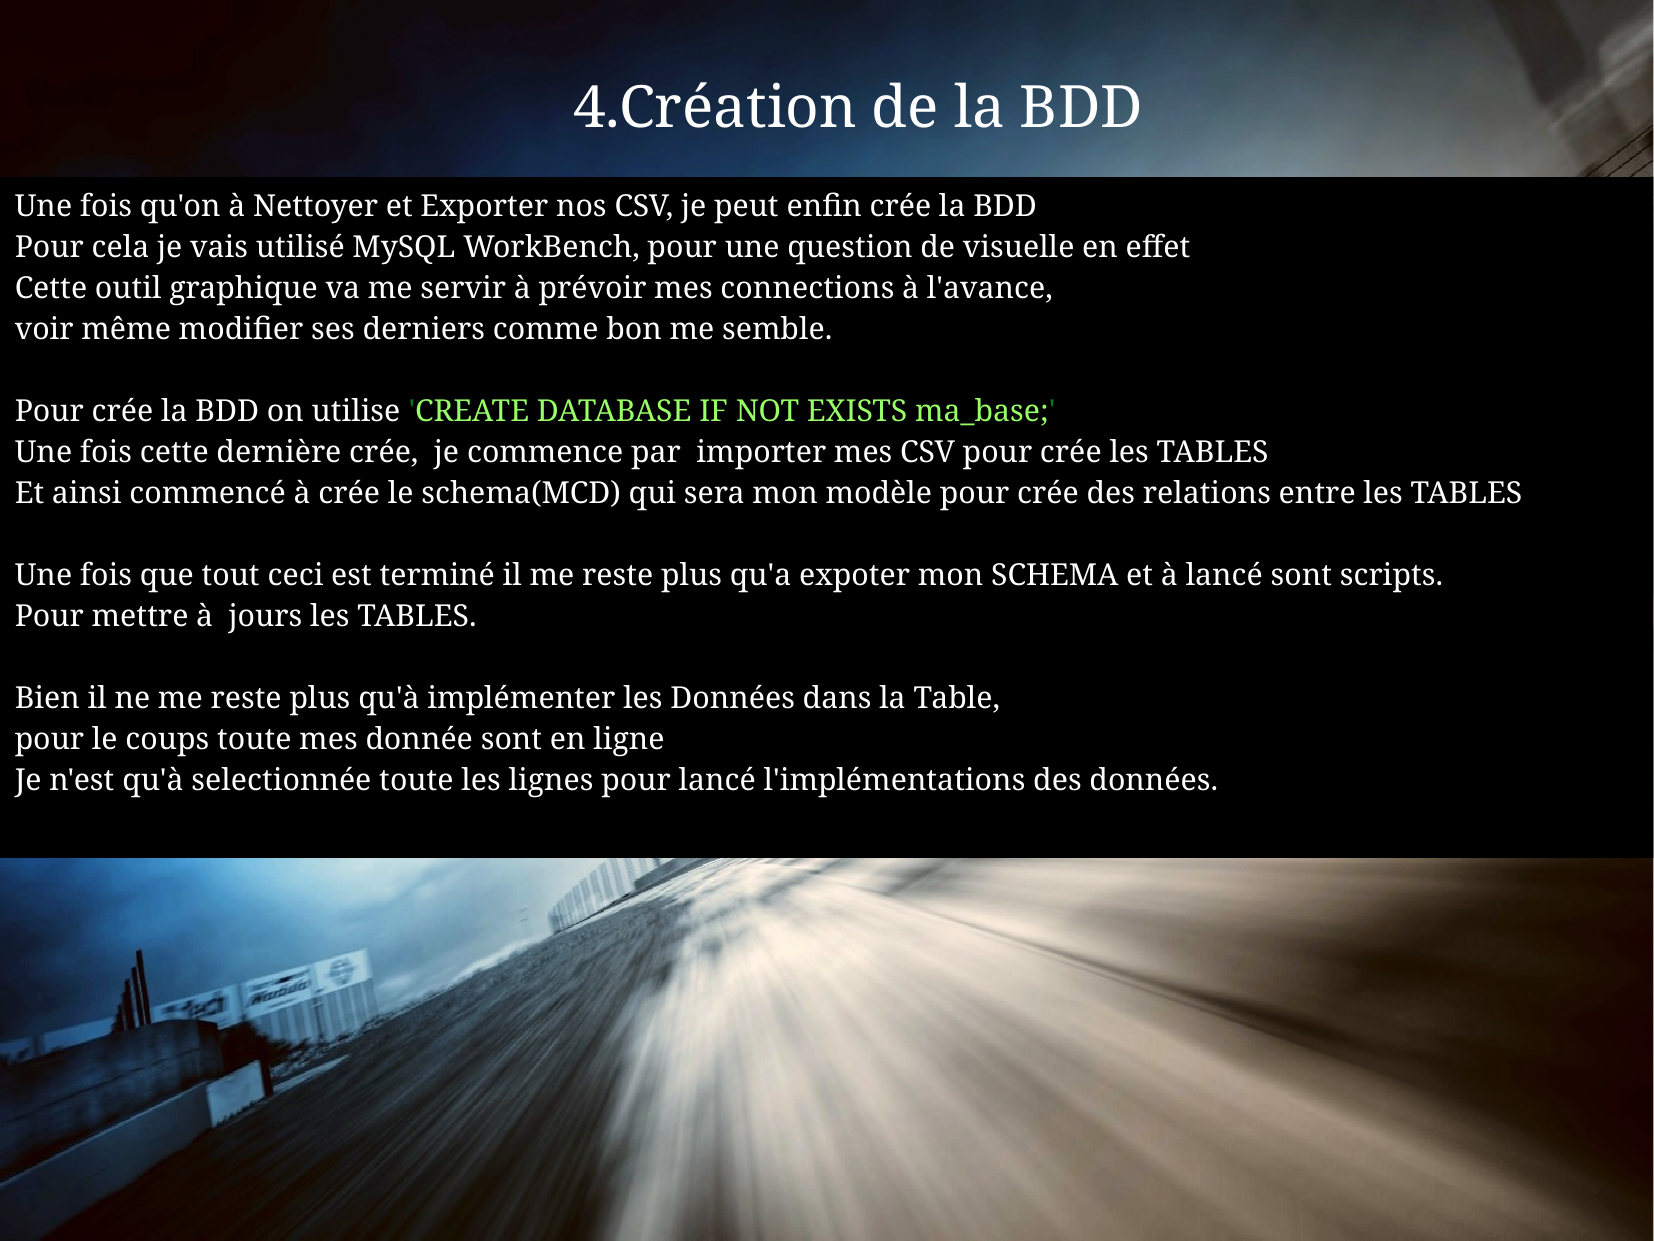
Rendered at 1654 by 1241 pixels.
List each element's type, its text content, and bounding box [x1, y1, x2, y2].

picture [0, 0, 1654, 177]
text_box Une fois qu'on à Nettoyer et Exporter nos CSV, je peut enfin crée la BDD Pour cela je vais utilisé MySQL WorkBench, pour une question de visuelle en effet Cette outil graphique va me servir à prévoir mes connections à l'avance, voir même modifier ses derniers comme bon me semble. Pour crée la BDD on utilise 'CREATE DATABASE IF NOT EXISTS ma_base;' Une fois cette dernière crée, je commence par importer mes CSV pour crée les TABLES Et ainsi commencé à crée le schema(MCD) qui sera mon modèle pour crée des relations entre les TABLES Une fois que tout ceci est terminé il me reste plus qu'a expoter mon SCHEMA et à lancé sont scripts. Pour mettre à jours les TABLES. Bien il ne me reste plus qu'à implémenter les Données dans la Table, pour le coups toute mes donnée sont en ligne Je n'est qu'à selectionnée toute les lignes pour lancé l'implémentations des données. [0, 177, 1654, 827]
picture [0, 858, 1654, 1241]
text_box 4.Création de la BDD [328, 57, 1388, 148]
